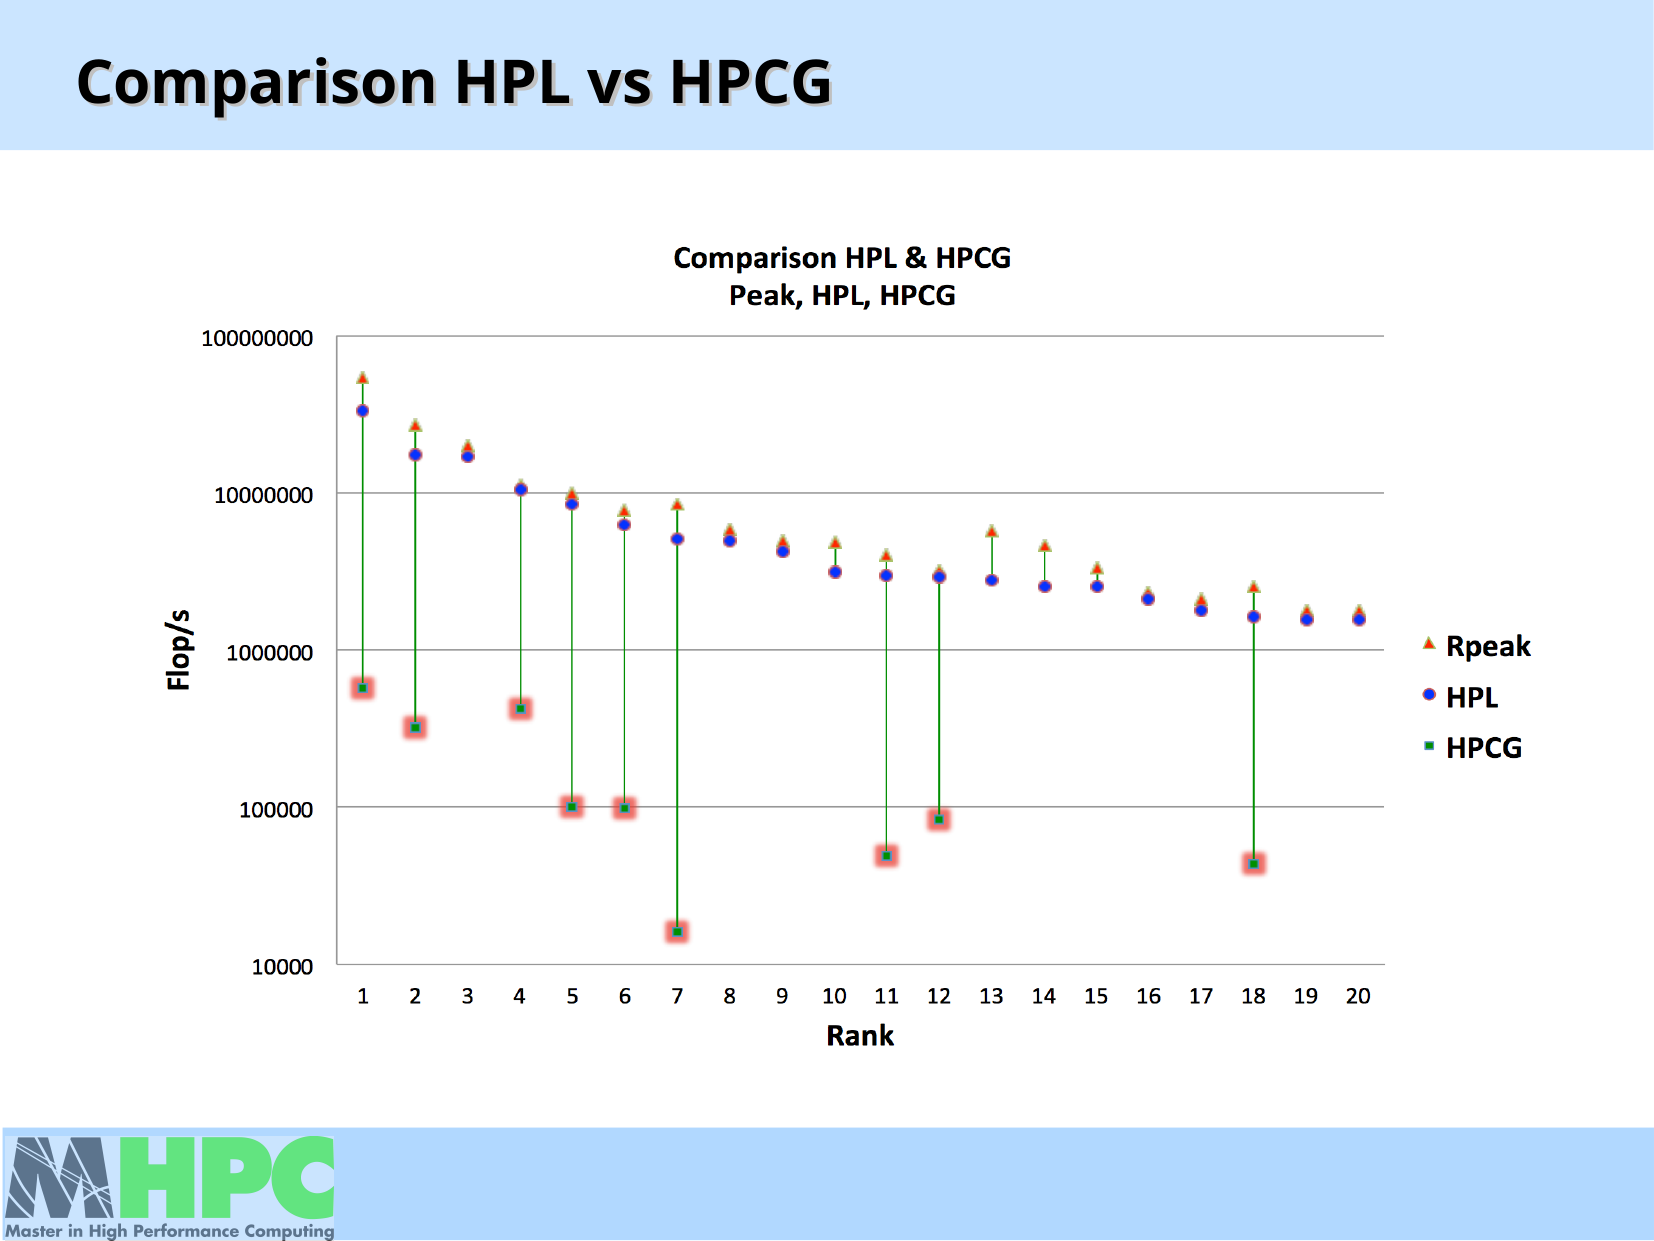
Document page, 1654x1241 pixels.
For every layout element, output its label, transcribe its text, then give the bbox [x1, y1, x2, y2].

title Comparison HPL vs HPCG [75, 0, 1421, 184]
picture [135, 224, 1605, 1066]
